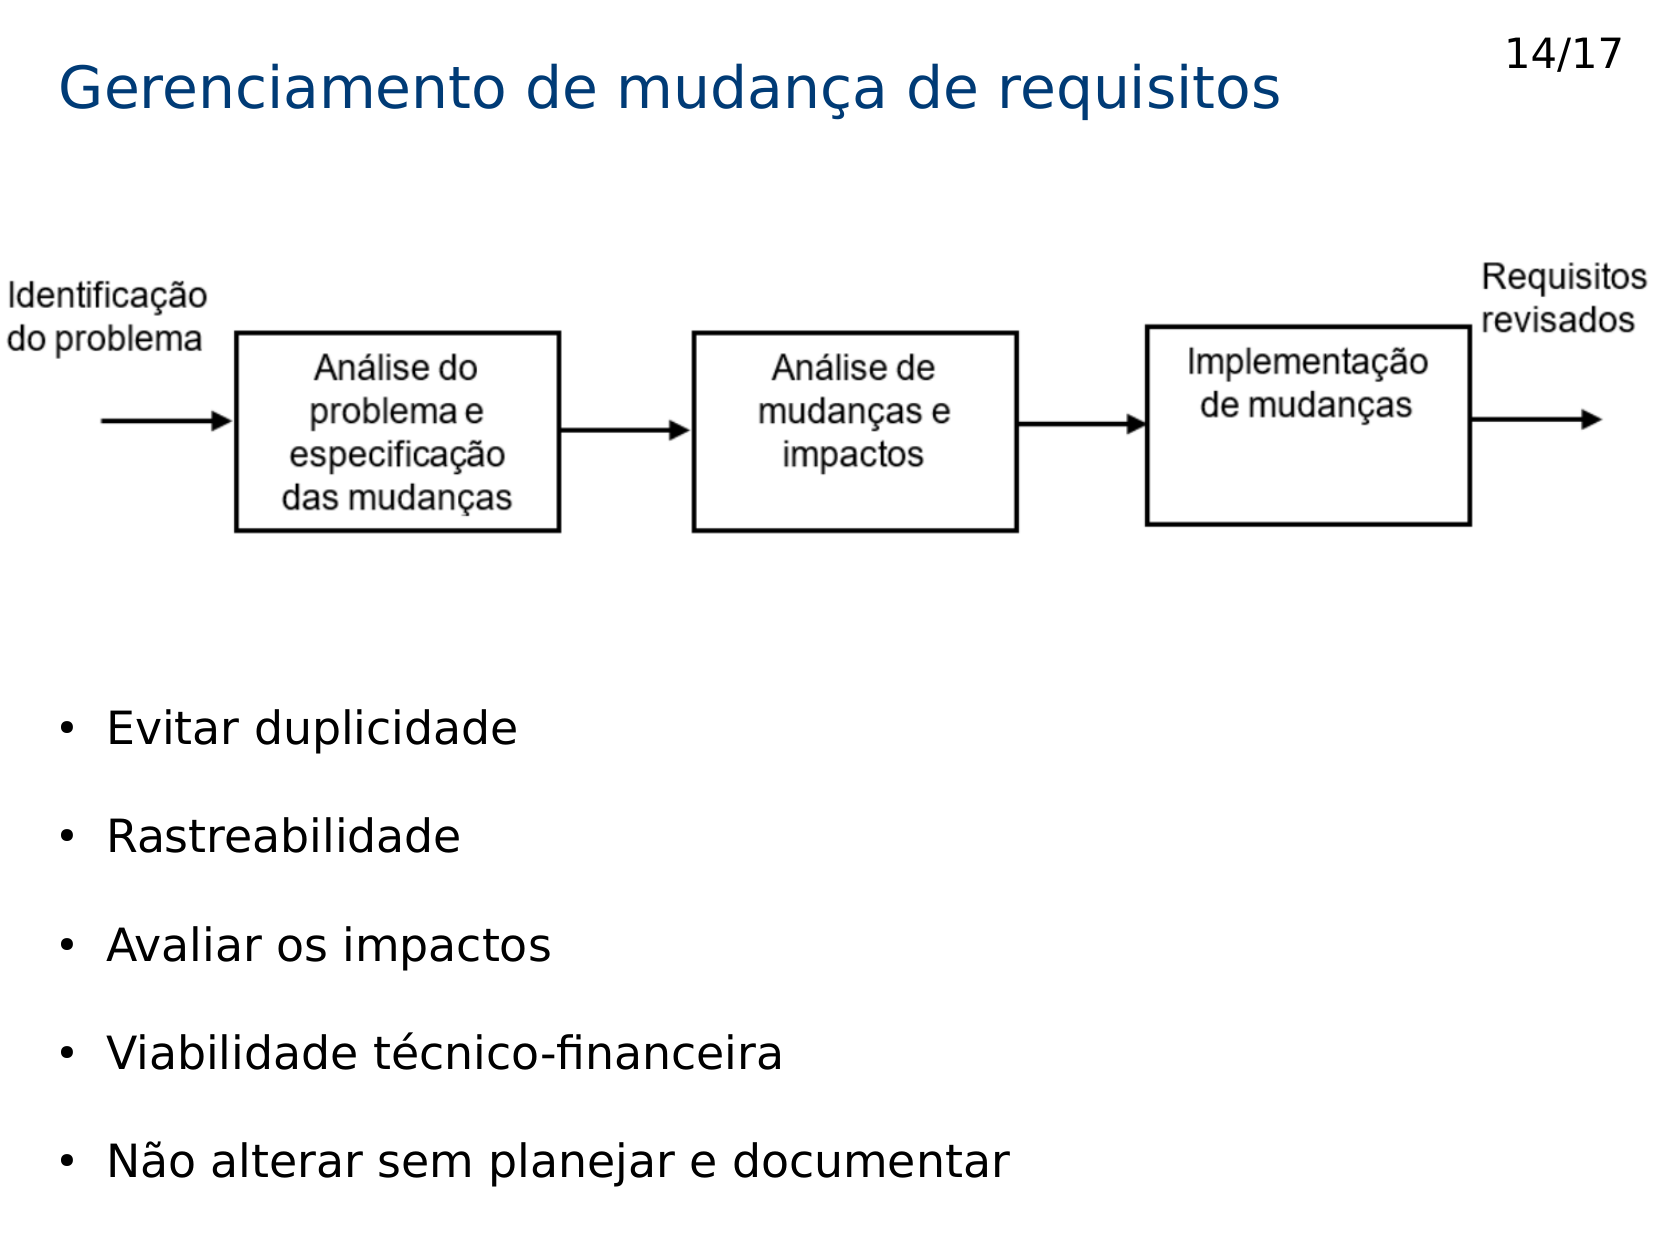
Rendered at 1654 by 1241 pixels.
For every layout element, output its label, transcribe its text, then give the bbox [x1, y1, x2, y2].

picture [0, 257, 1654, 536]
list Evitar duplicidade Rastreabilidade Avaliar os impactos Viabilidade técnico-financeira Não alterar sem planejar e documentar [59, 693, 1595, 1211]
title Gerenciamento de mudança de requisitos [59, 29, 1506, 148]
